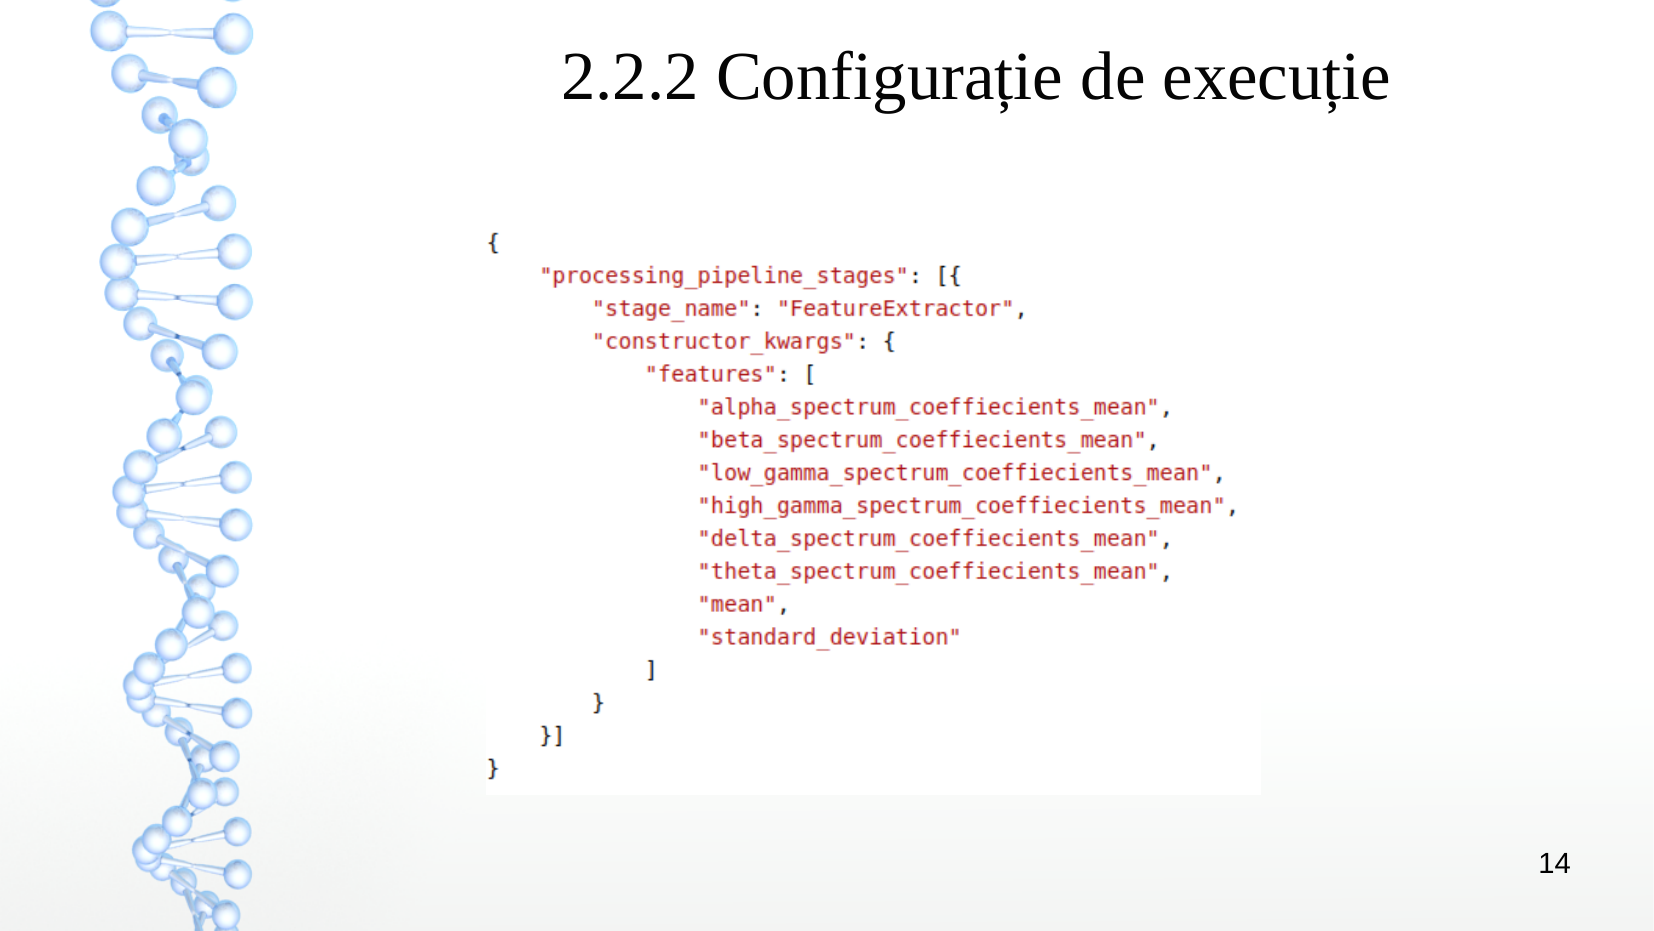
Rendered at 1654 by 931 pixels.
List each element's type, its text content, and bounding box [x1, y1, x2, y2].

title 2.2.2 Configurație de execuție [300, 0, 1654, 154]
picture [0, 0, 1654, 931]
